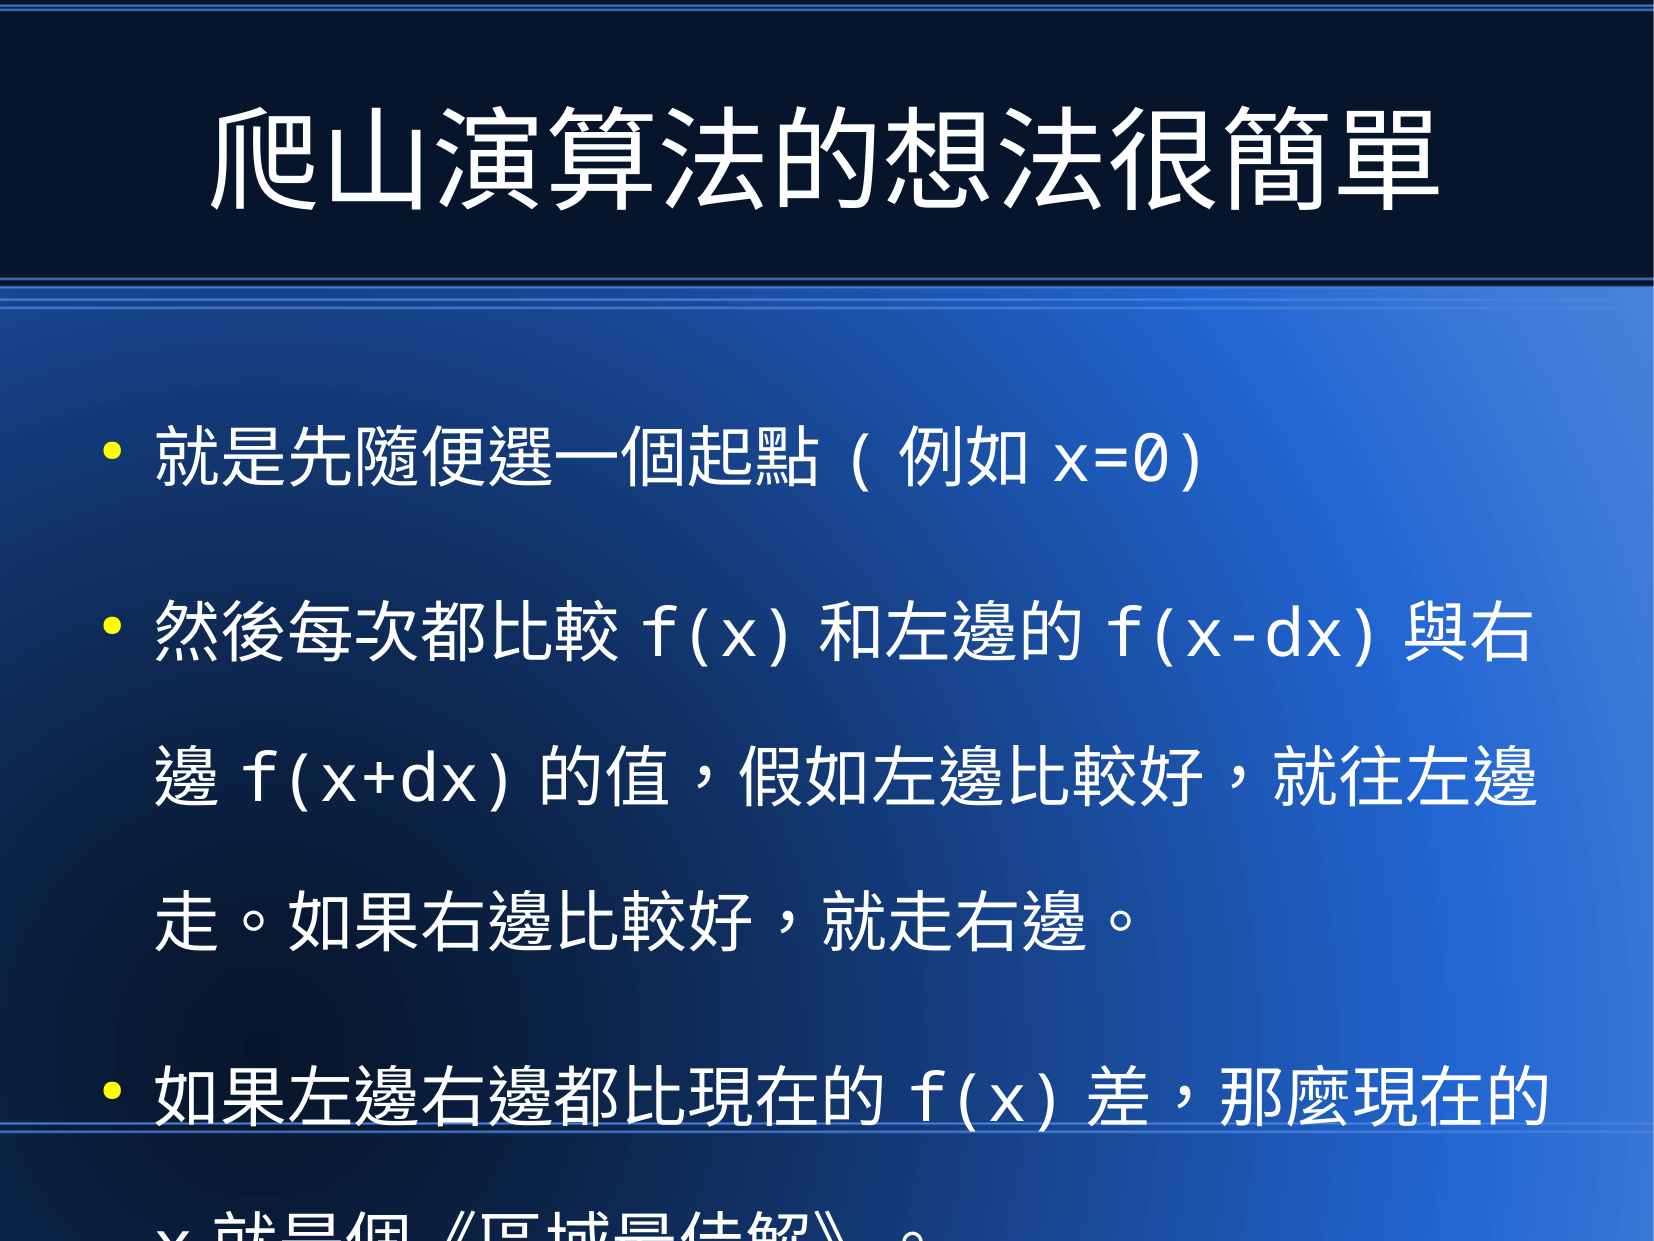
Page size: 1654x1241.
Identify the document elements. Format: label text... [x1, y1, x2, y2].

title 爬山演算法的想法很簡單 [82, 49, 1571, 257]
picture [0, 0, 1654, 1241]
list 就是先隨便選一個起點(例如x=0) 然後每次都比較f(x)和左邊的f(x-dx)與右邊f(x+dx)的值，假如左邊比較好，就往左邊走。如果右邊比較好，就走右邊。 如果左邊右邊都比現在的f(x)差，那麼現在的x就是個《區域最佳解》。 [82, 355, 1571, 1241]
